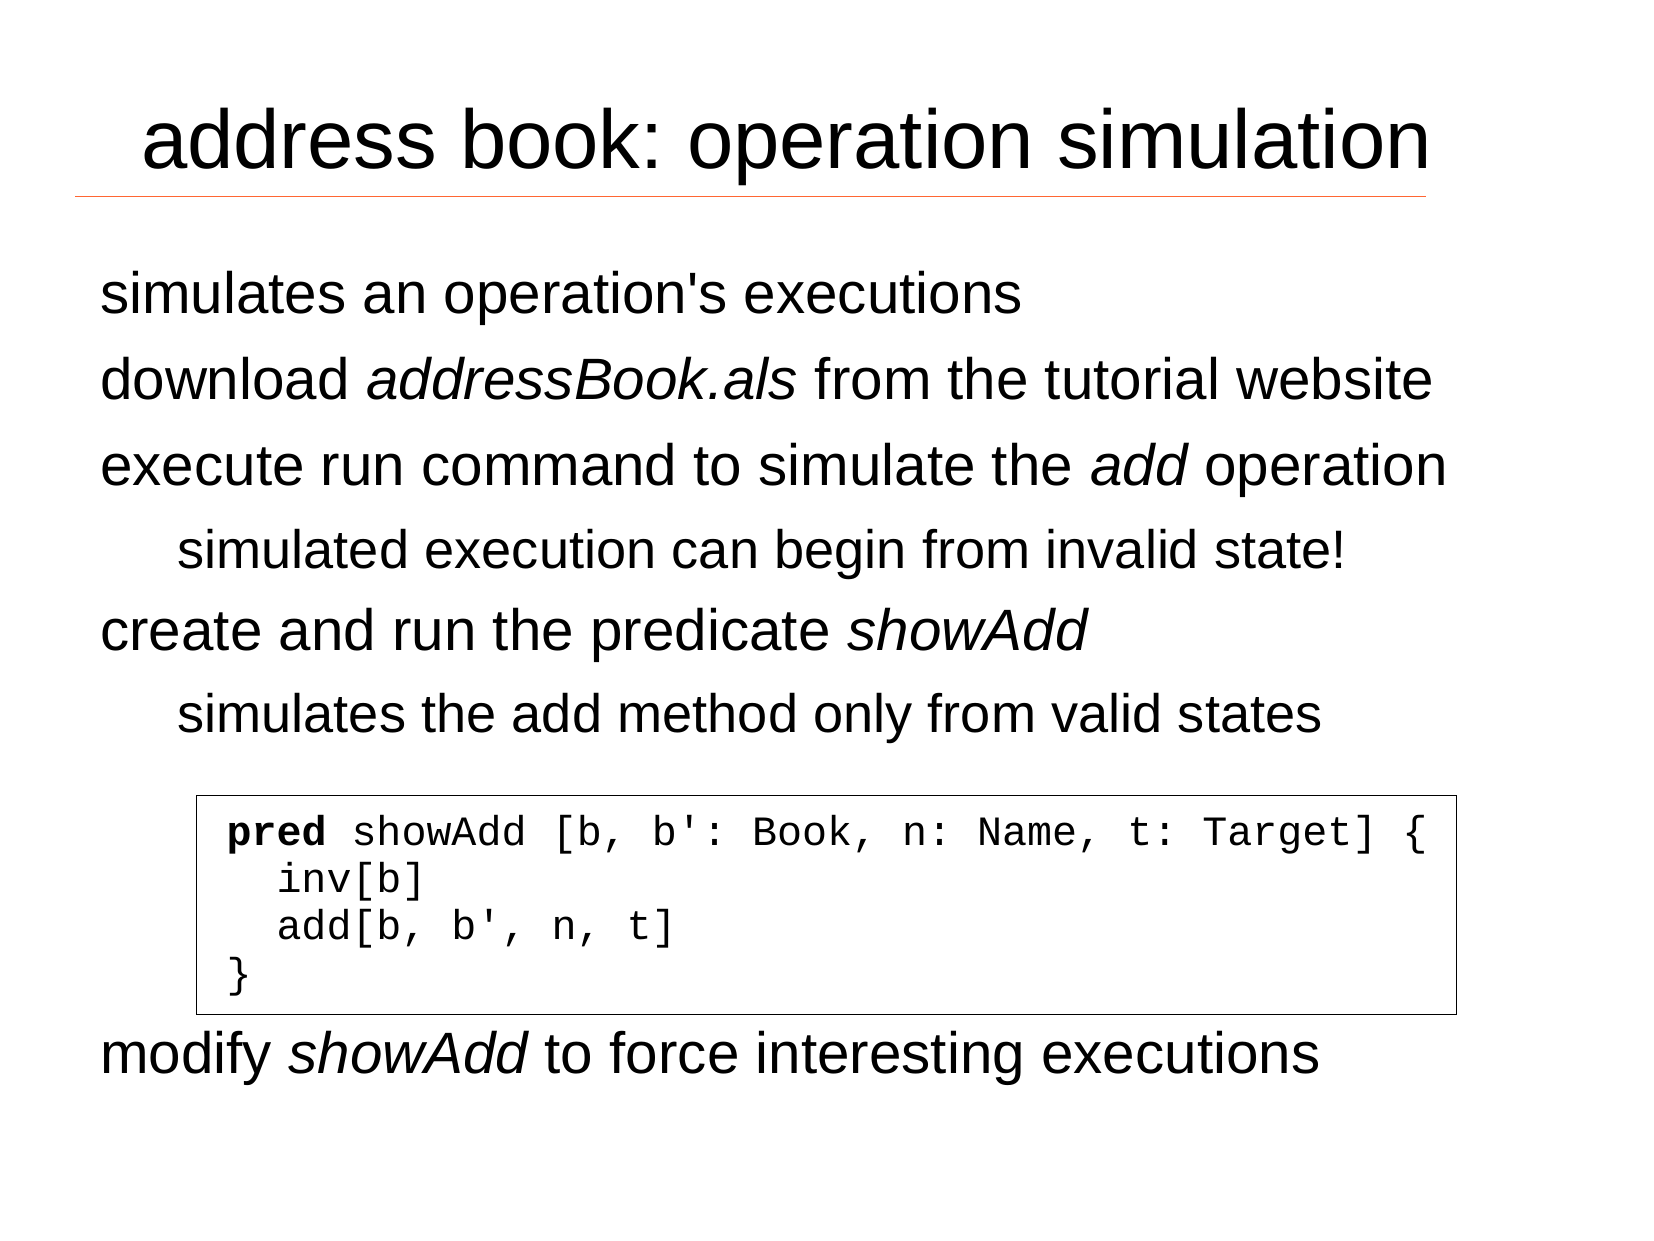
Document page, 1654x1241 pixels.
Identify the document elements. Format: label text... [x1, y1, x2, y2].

list simulates an operation's executions download addressBook.als from the tutorial website execute run command to simulate the add operation simulated execution can begin from invalid state! create and run the predicate showAdd simulates the add method only from valid states modify showAdd to force interesting executions [82, 261, 1571, 1158]
title address book: operation simulation [141, 86, 1604, 193]
text_box pred showAdd [b, b': Book, n: Name, t: Target] { inv[b] add[b, b', n, t] } [196, 795, 1455, 1002]
